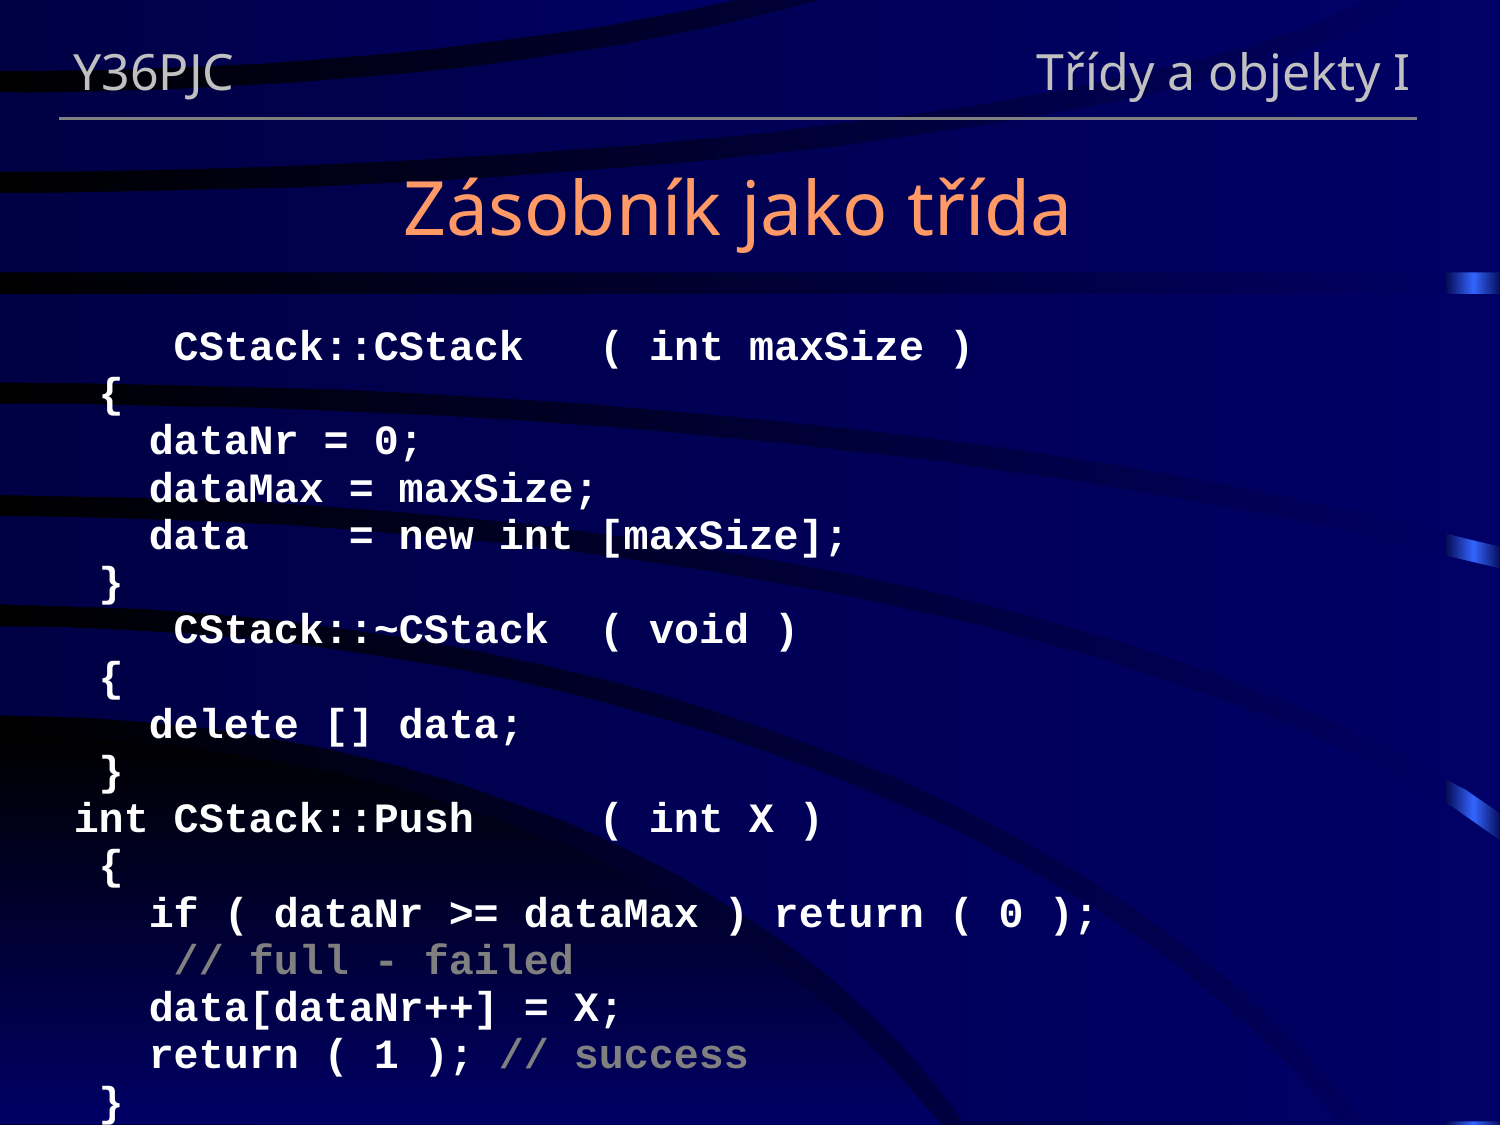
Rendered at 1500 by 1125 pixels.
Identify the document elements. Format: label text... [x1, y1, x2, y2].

text_box Y36PJC [59, 29, 251, 105]
text_box Třídy a objekty I [1021, 29, 1418, 105]
text_box Zásobník jako třída CStack::CStack ( int maxSize ) { dataNr = 0; dataMax = maxSize; data = new int [maxSize]; } CStack::~CStack ( void ) { delete [] data; } int CStack::Push ( int X ) { if ( dataNr >= dataMax ) return ( 0 ); // full - failed data[dataNr++] = X; return ( 1 ); // success } [59, 147, 1418, 1125]
